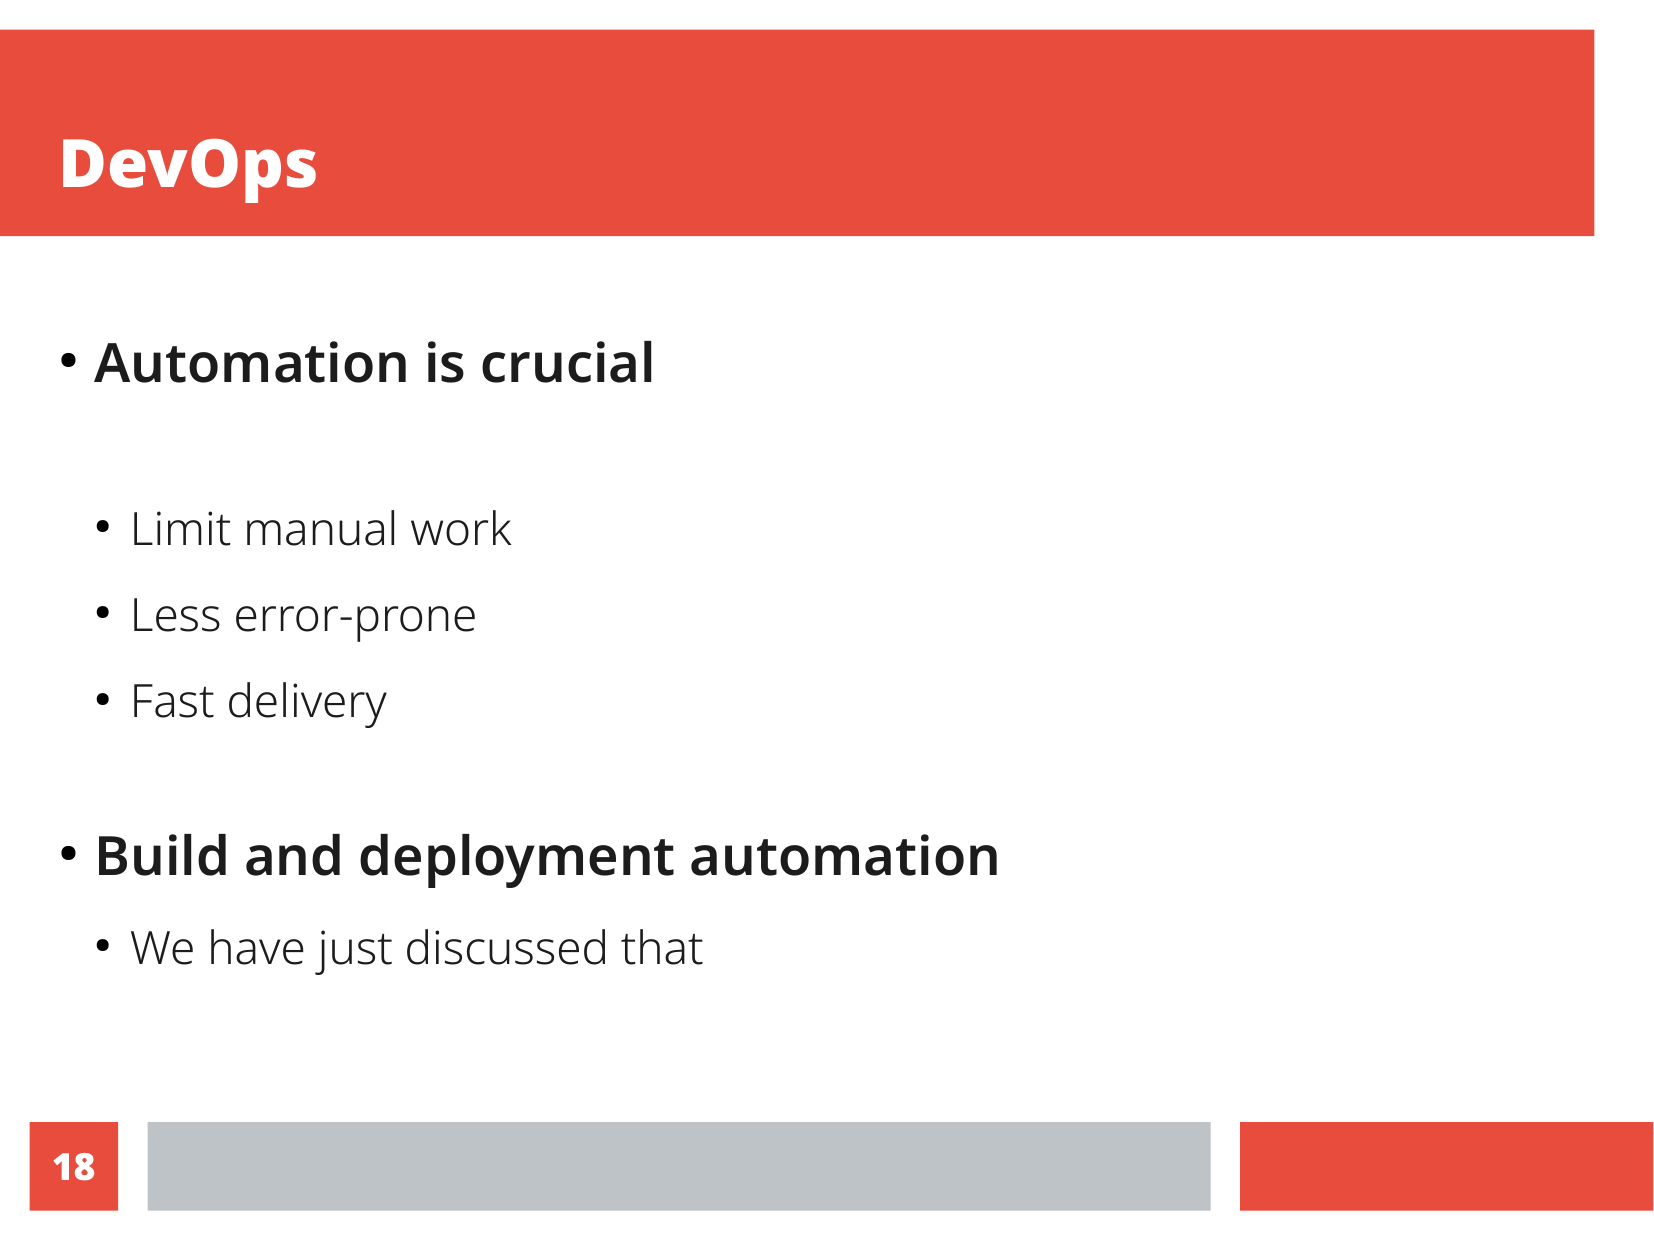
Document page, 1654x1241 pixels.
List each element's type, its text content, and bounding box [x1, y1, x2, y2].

list Automation is crucial Limit manual work Less error-prone Fast delivery Build and deployment automation We have just discussed that [59, 324, 1565, 1093]
title DevOps [59, 59, 1595, 207]
